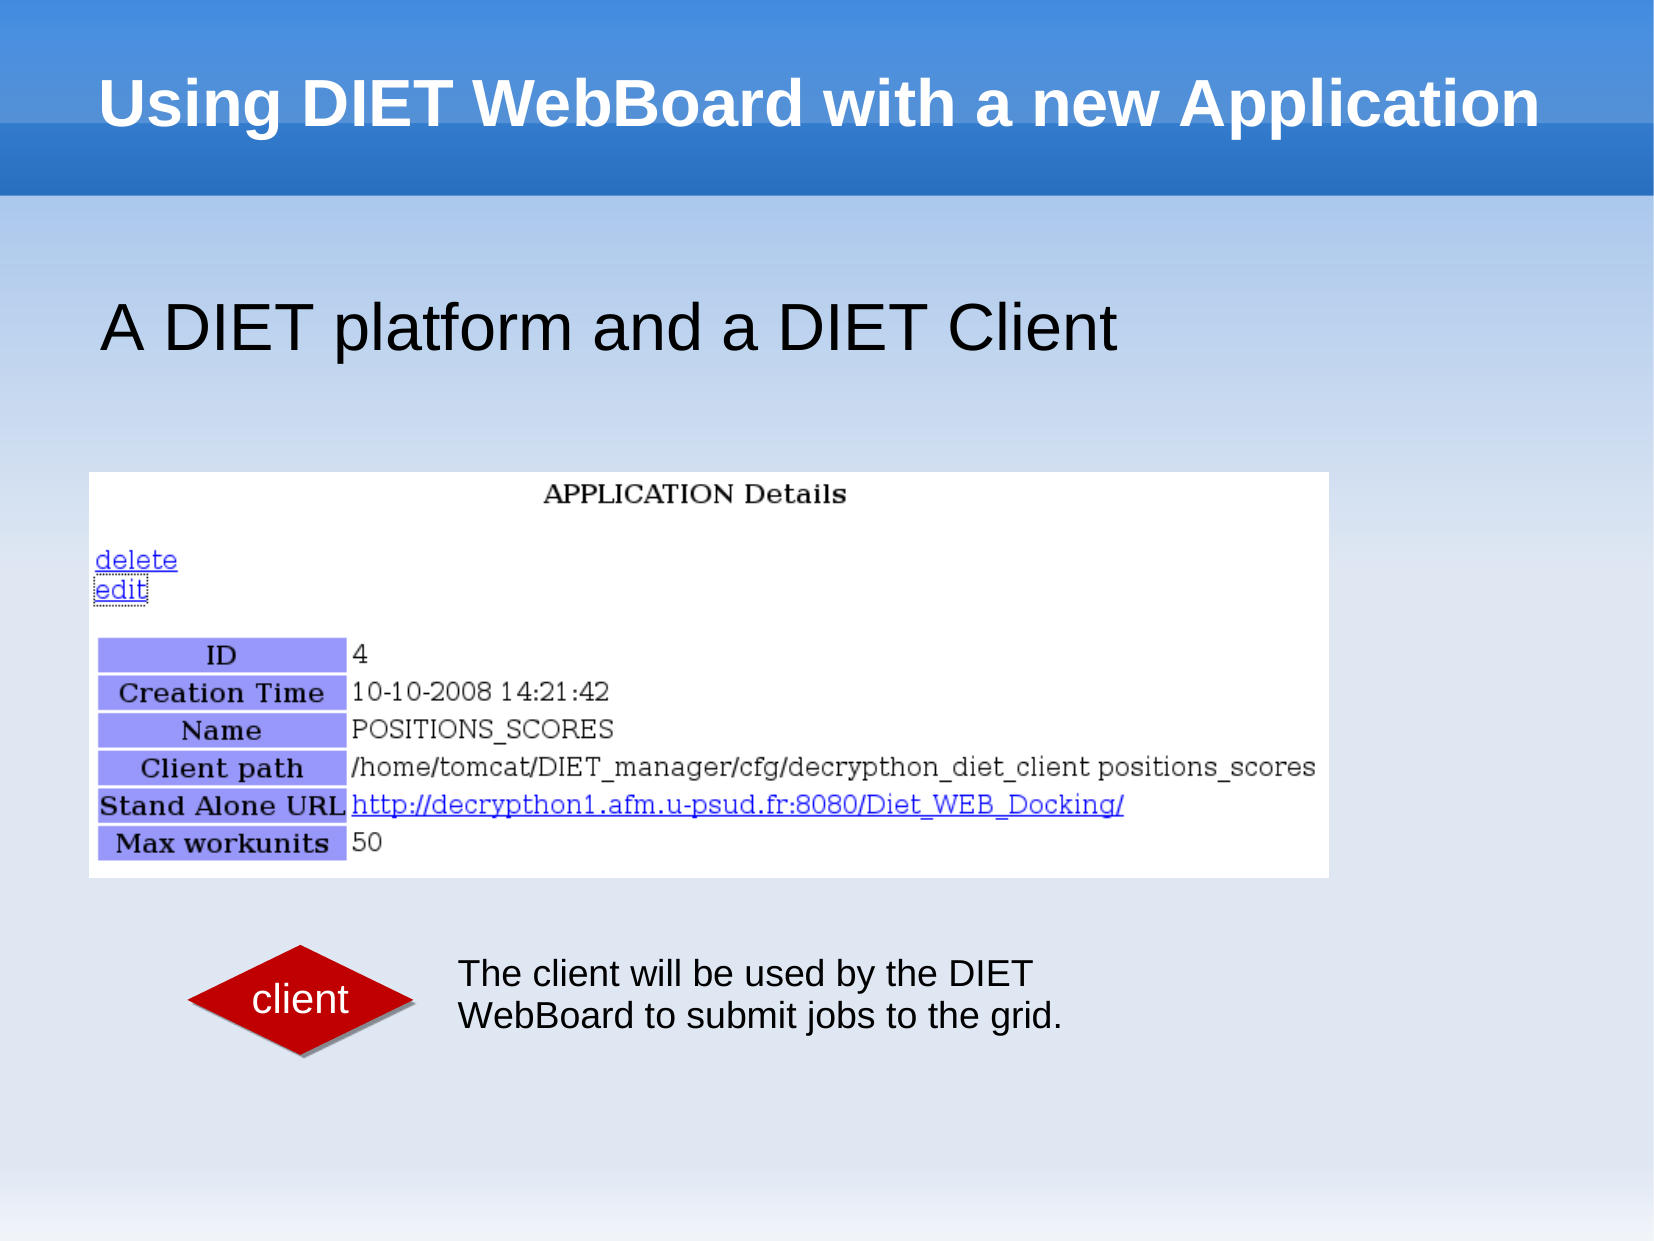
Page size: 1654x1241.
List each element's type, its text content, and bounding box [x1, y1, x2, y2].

picture [0, 0, 1654, 1241]
text_box The client will be used by the DIET WebBoard to submit jobs to the grid. [442, 944, 1152, 1044]
title Using DIET WebBoard with a new Application [76, 0, 1565, 208]
text_box client [187, 944, 414, 1055]
list A DIET platform and a DIET Client [82, 290, 1571, 1094]
